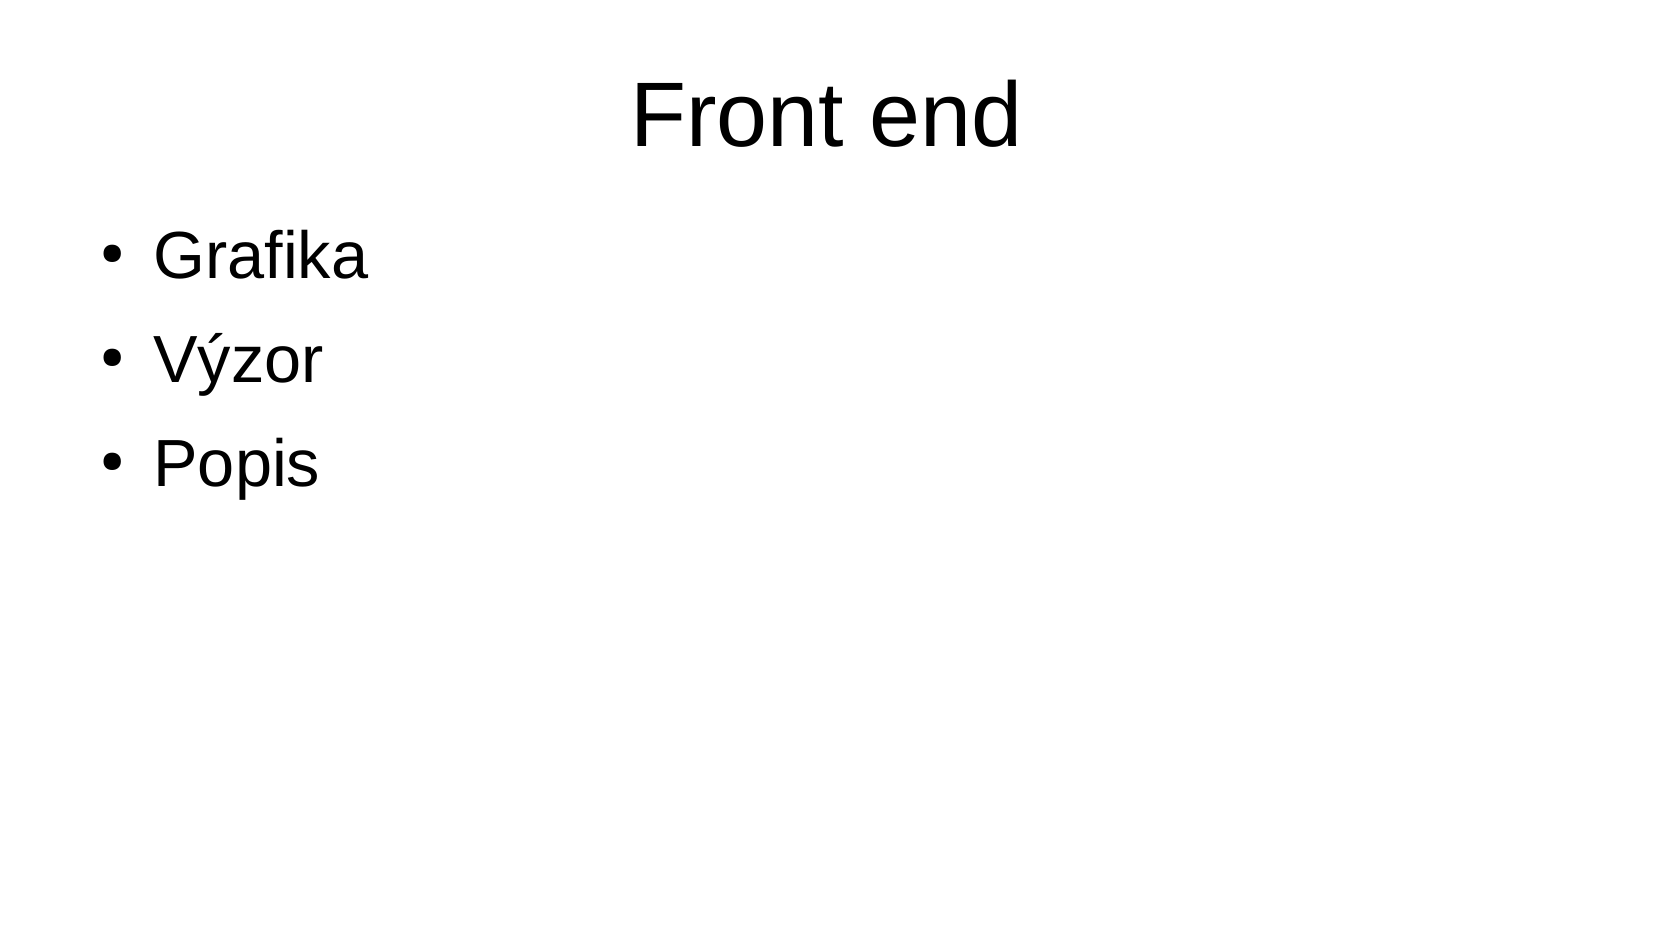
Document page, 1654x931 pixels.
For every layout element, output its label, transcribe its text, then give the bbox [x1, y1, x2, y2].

title Front end [82, 37, 1571, 193]
list Grafika Výzor Popis [82, 217, 1571, 758]
